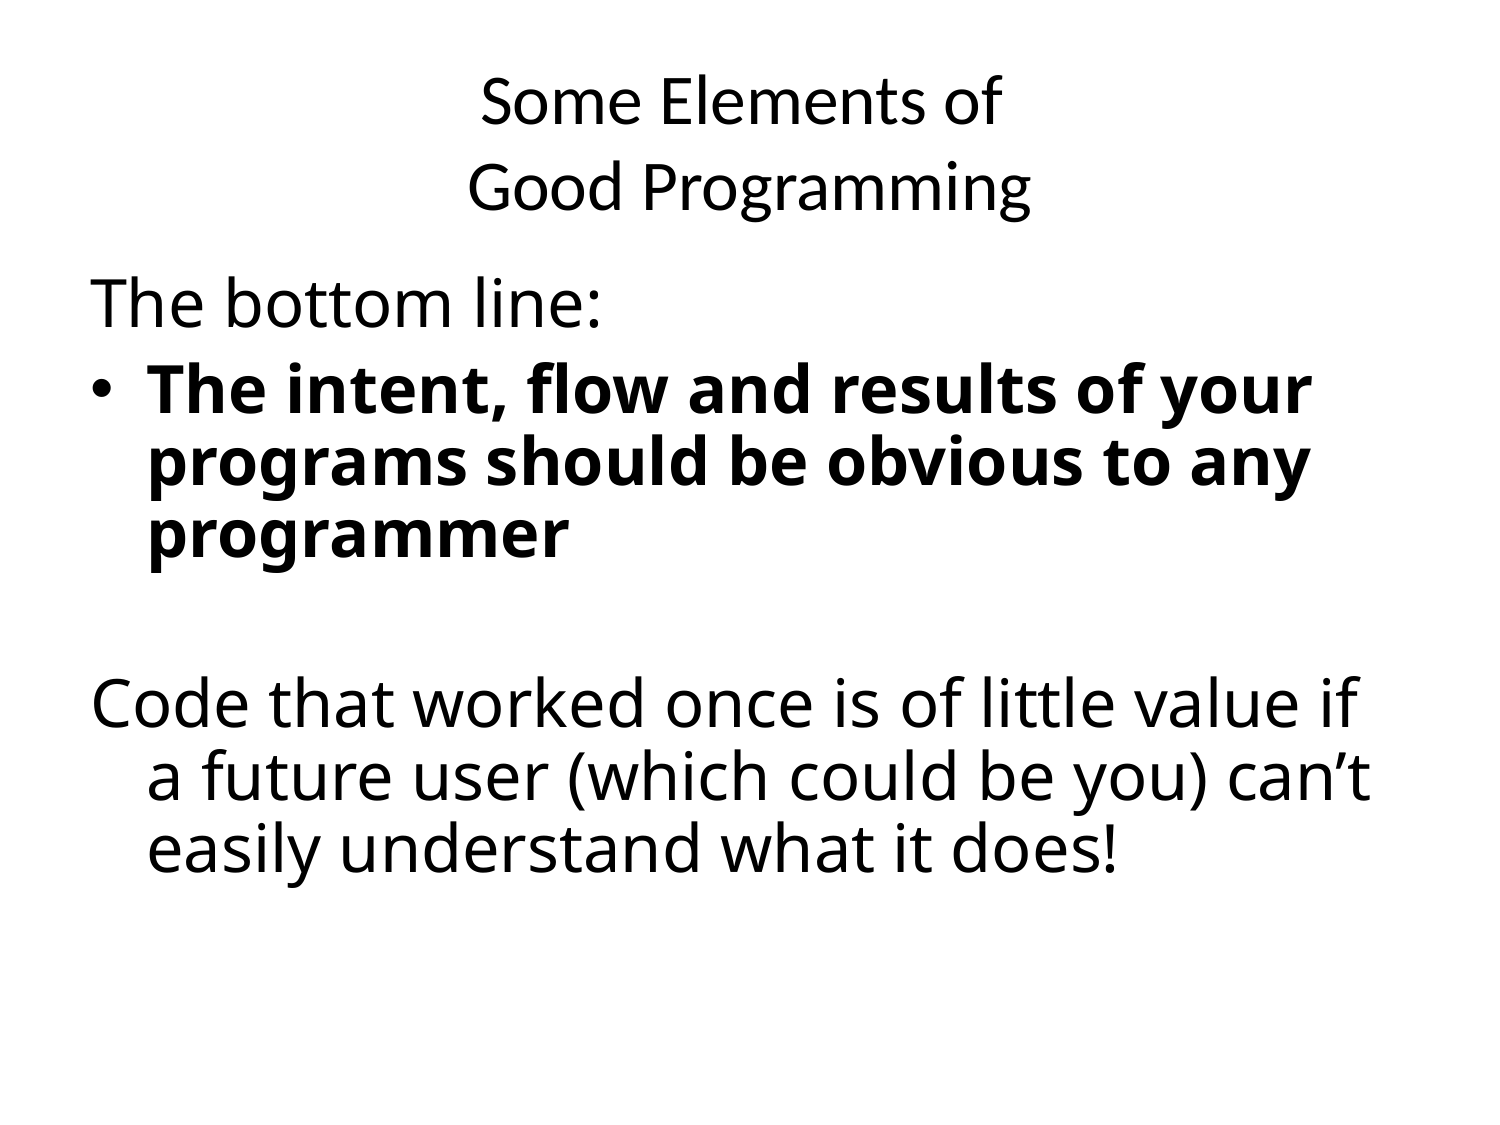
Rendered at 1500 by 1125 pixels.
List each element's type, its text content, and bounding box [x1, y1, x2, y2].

list The bottom line: The intent, flow and results of your programs should be obvious to any programmer Code that worked once is of little value if a future user (which could be you) can’t easily understand what it does! [75, 262, 1425, 1005]
title Some Elements of Good Programming [75, 45, 1425, 233]
